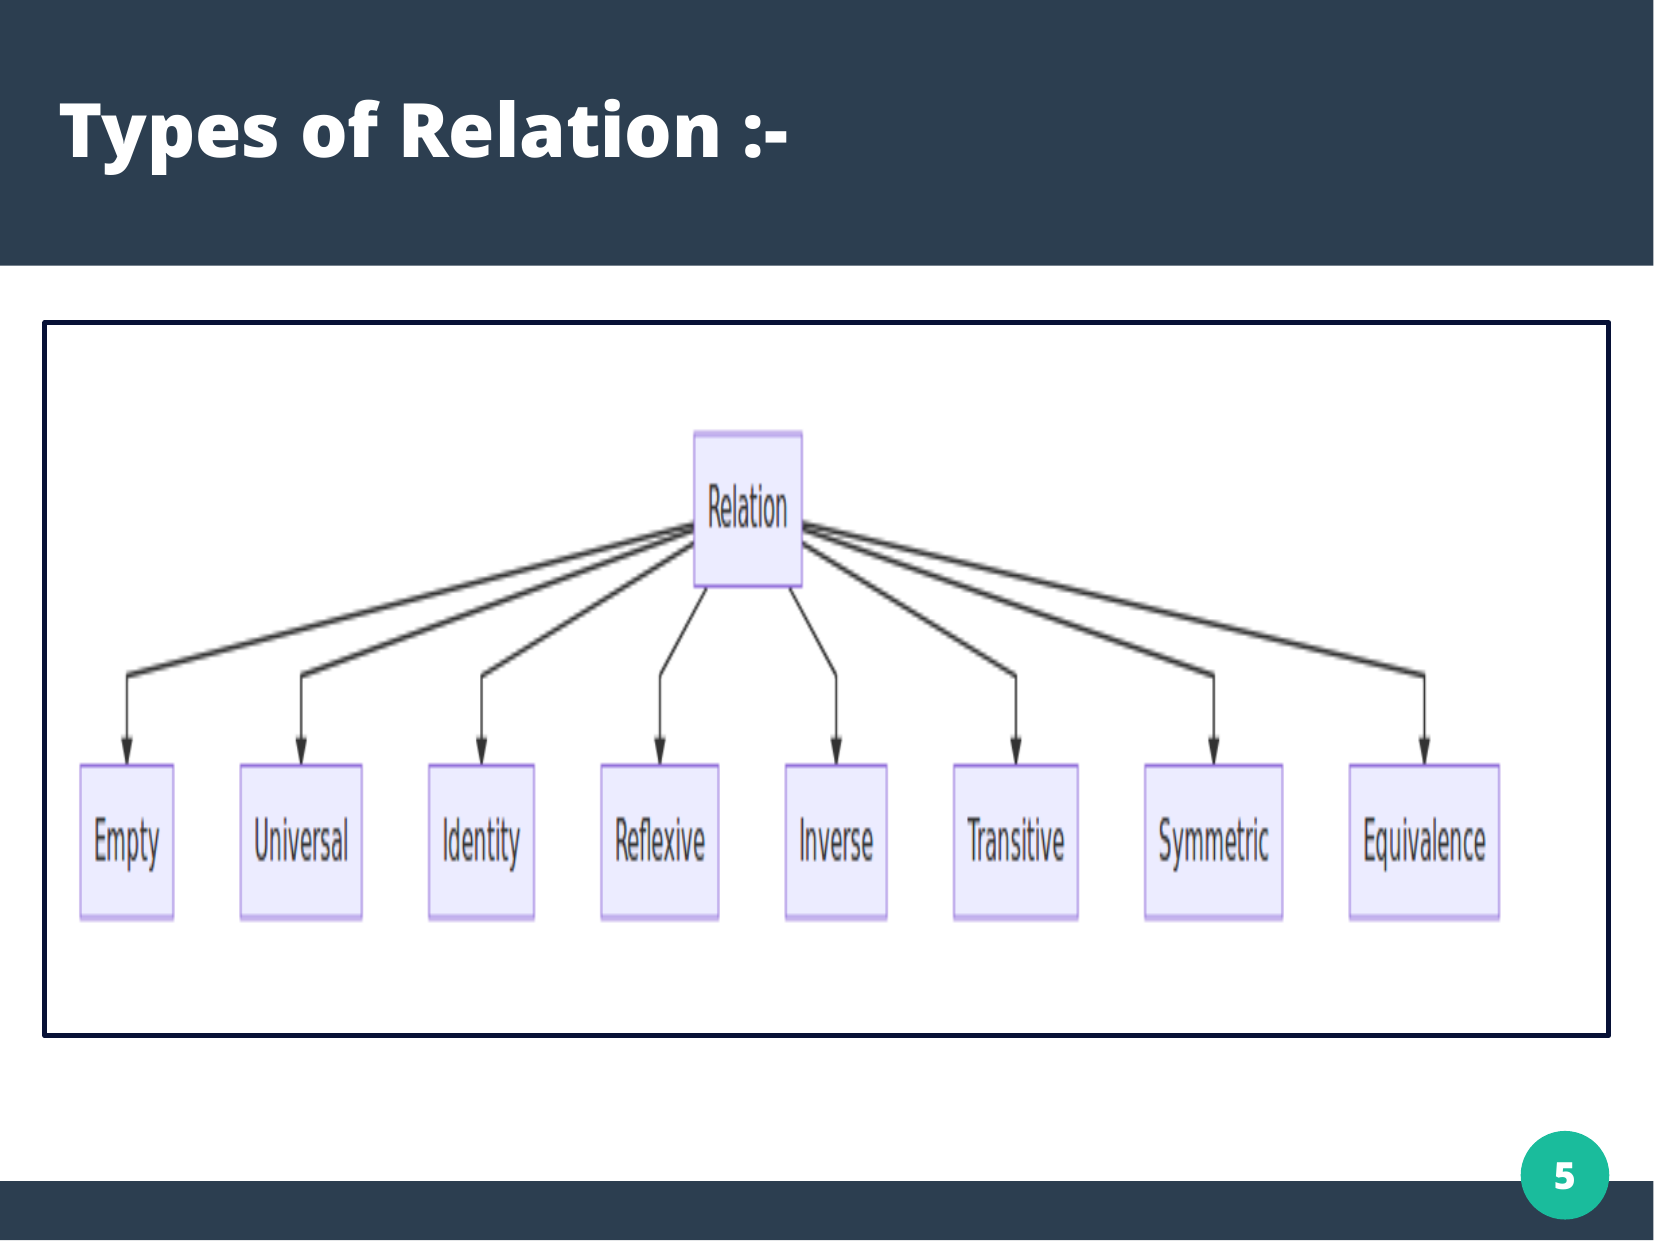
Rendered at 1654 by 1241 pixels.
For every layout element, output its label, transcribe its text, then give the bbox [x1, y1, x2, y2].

title Types of Relation :- [59, 49, 1595, 207]
picture [47, 324, 1607, 1034]
